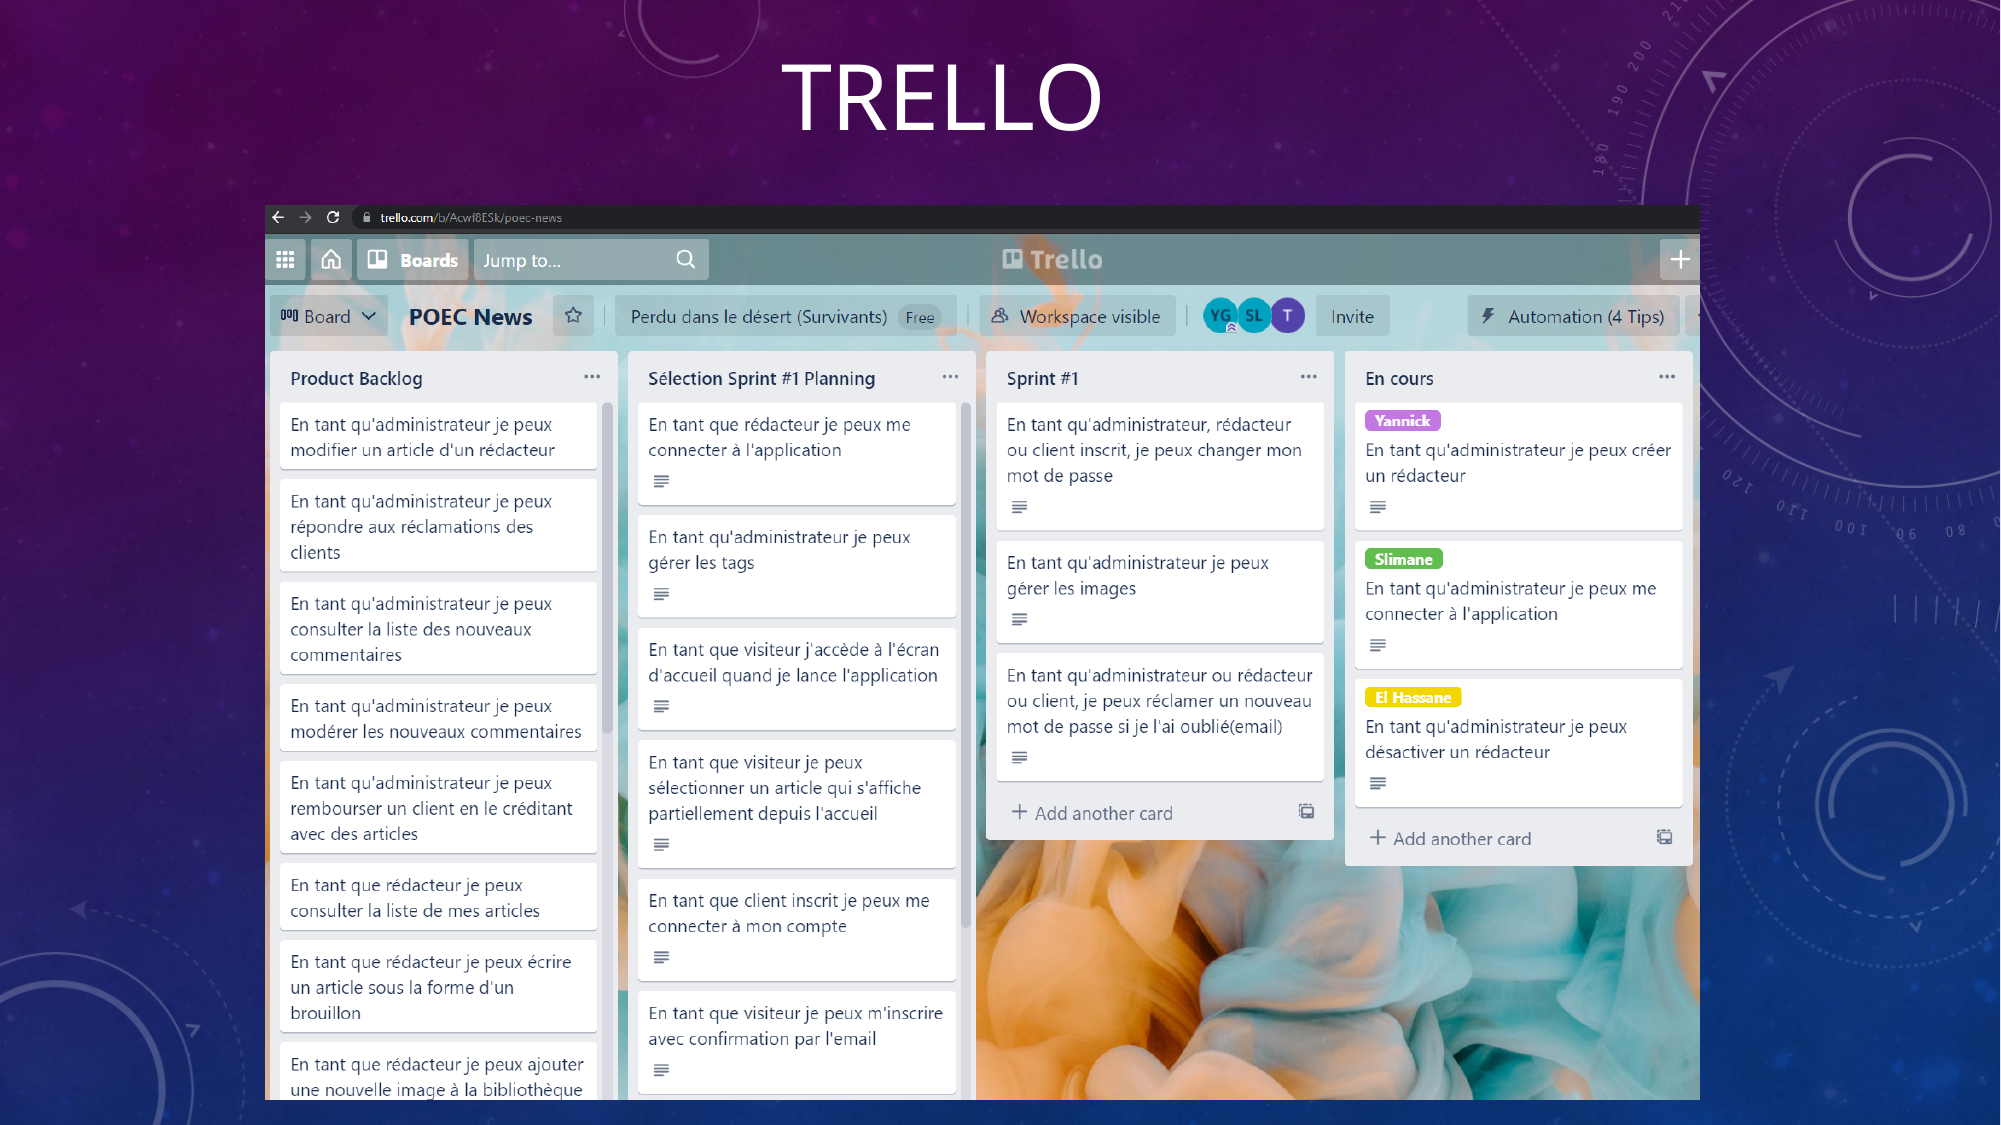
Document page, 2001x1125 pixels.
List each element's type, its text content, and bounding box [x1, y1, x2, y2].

title Trello [112, 17, 1775, 171]
picture [265, 205, 1700, 1101]
